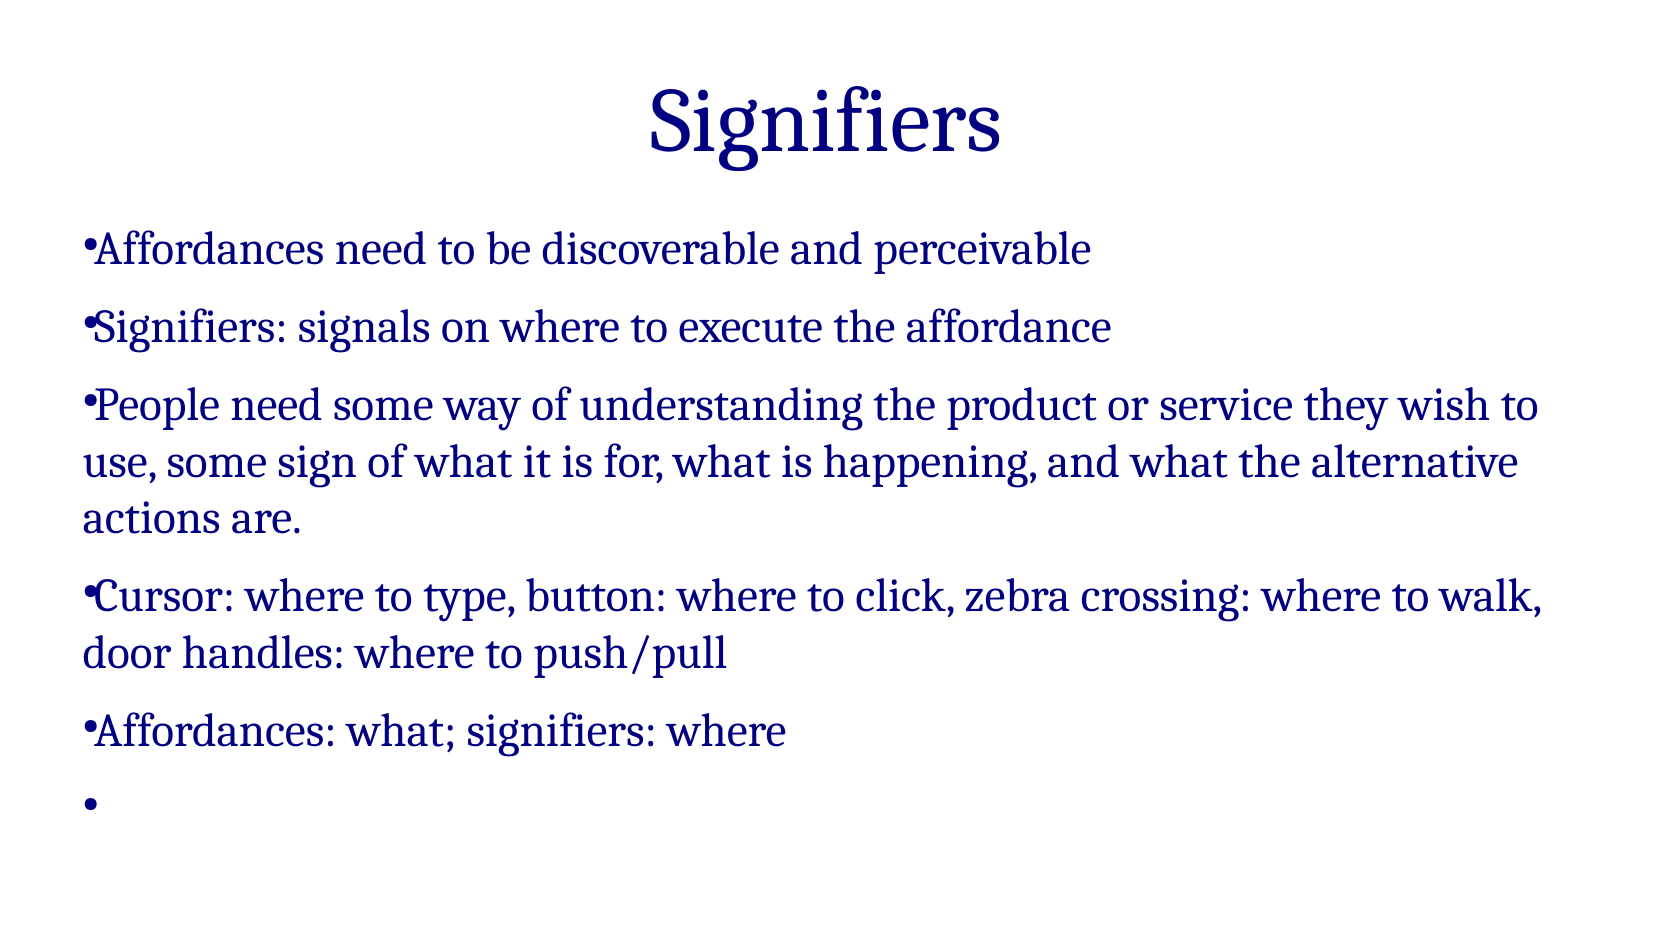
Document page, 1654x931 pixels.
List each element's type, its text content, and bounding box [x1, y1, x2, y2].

list Affordances need to be discoverable and perceivable Signifiers: signals on where to execute the affordance People need some way of understanding the product or service they wish to use, some sign of what it is for, what is happening, and what the alternative actions are. Cursor: where to type, button: where to click, zebra crossing: where to walk, door handles: where to push/pull Affordances: what; signifiers: where [82, 217, 1571, 758]
title Signifiers [82, 37, 1571, 193]
